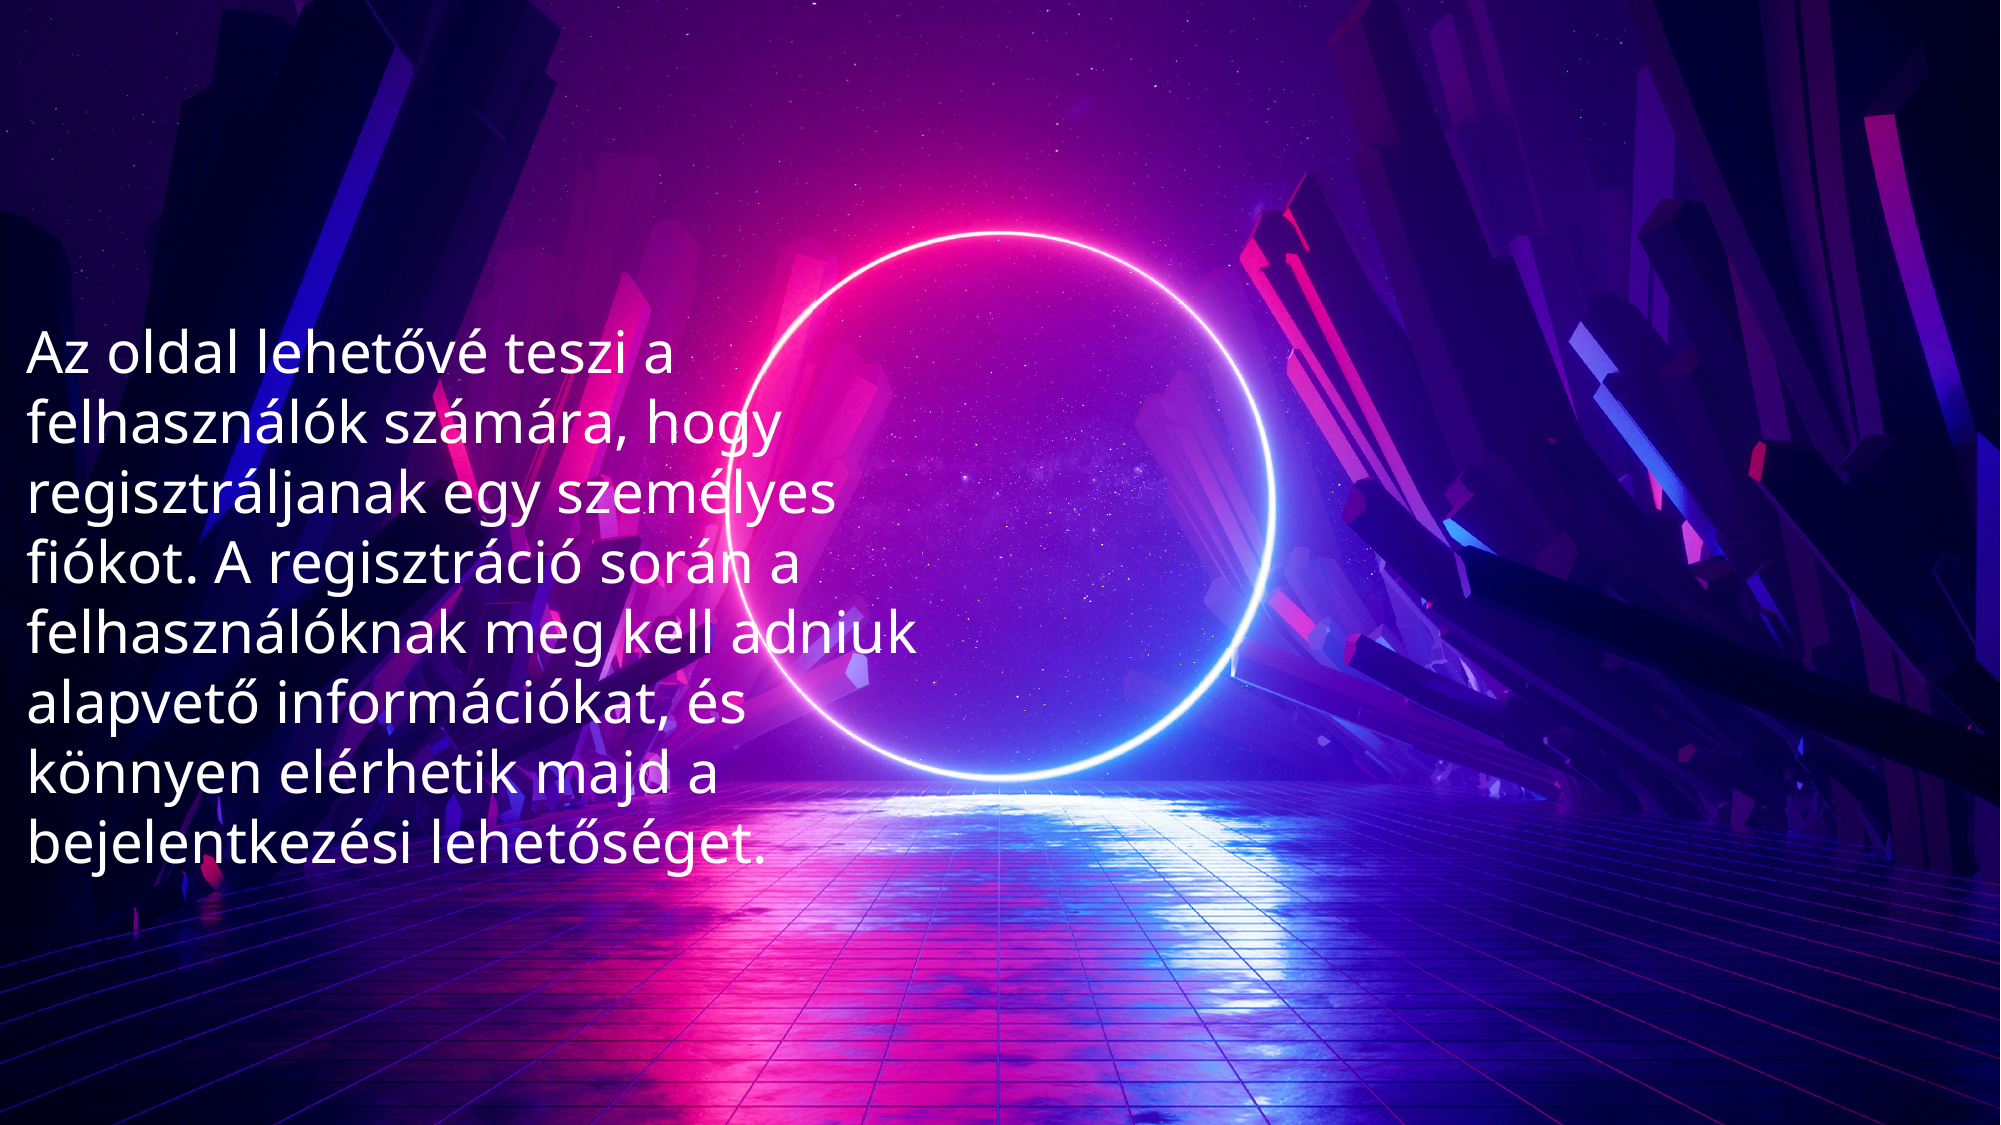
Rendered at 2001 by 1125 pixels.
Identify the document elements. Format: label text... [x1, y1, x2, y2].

picture [0, 0, 2000, 1125]
text_box Az oldal lehetővé teszi a felhasználók számára, hogy regisztráljanak egy személyes fiókot. A regisztráció során a felhasználóknak meg kell adniuk alapvető információkat, és könnyen elérhetik majd a bejelentkezési lehetőséget. [11, 307, 967, 818]
